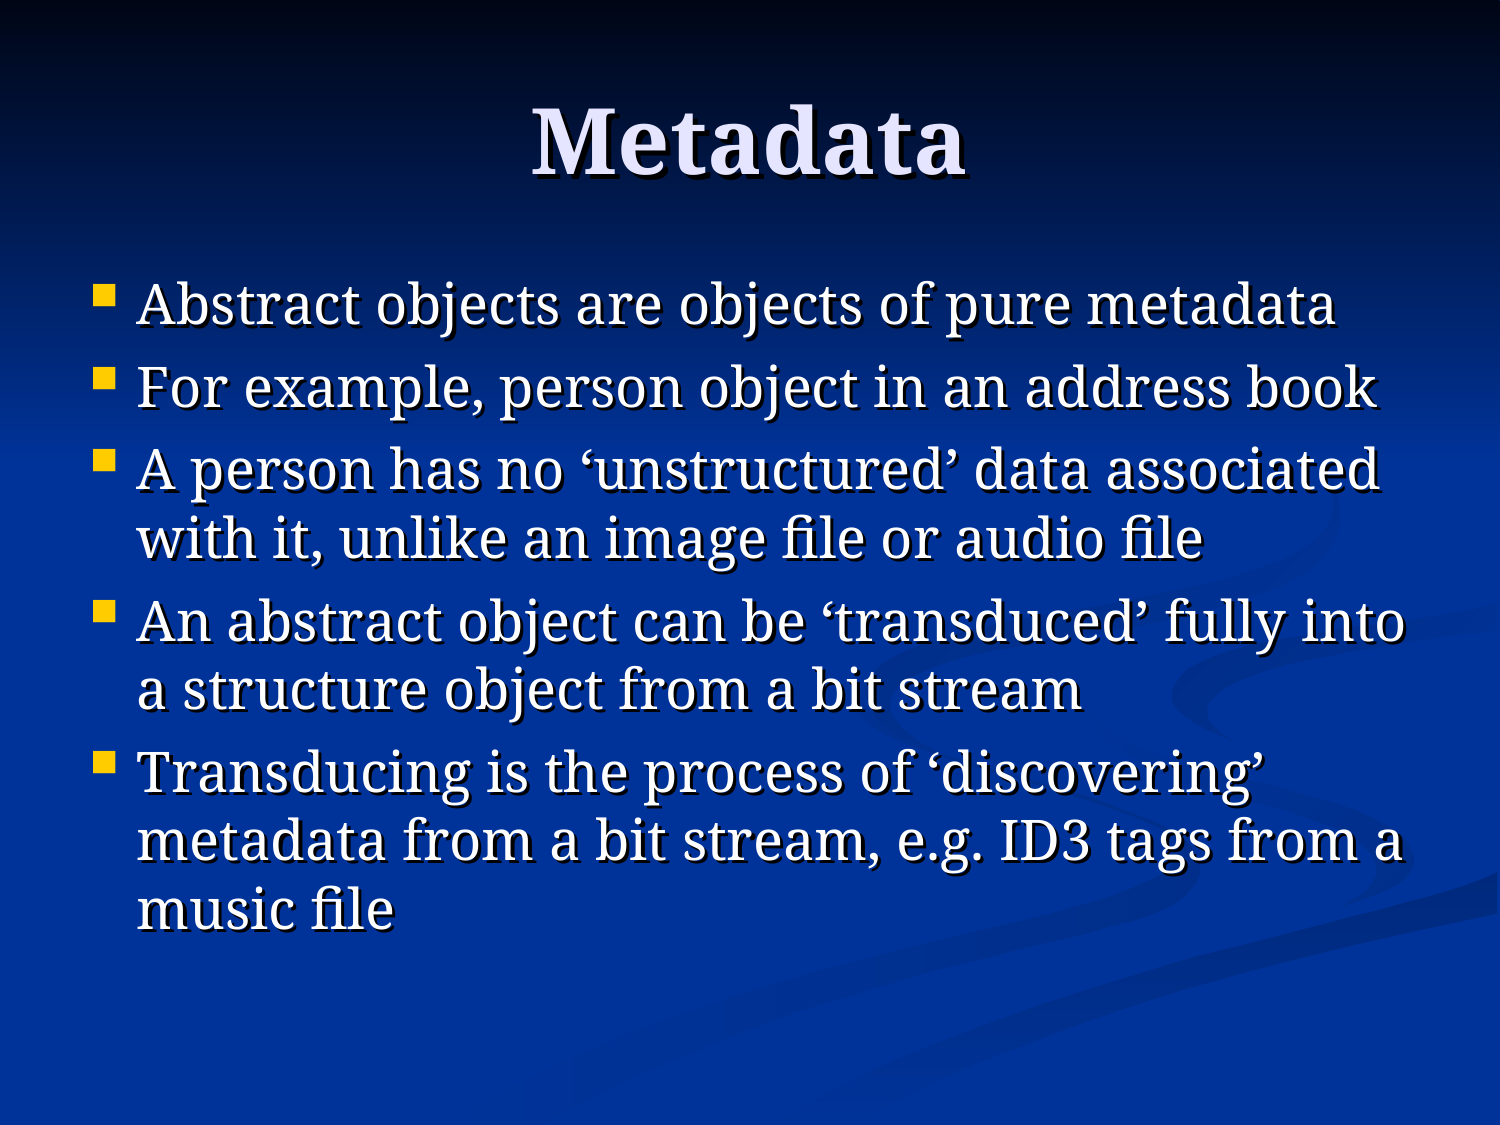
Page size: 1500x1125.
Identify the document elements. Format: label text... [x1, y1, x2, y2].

title Metadata [75, 45, 1426, 233]
list Abstract objects are objects of pure metadata For example, person object in an address book A person has no ‘unstructured’ data associated with it, unlike an image file or audio file An abstract object can be ‘transduced’ fully into a structure object from a bit stream Transducing is the process of ‘discovering’ metadata from a bit stream, e.g. ID3 tags from a music file [75, 262, 1426, 1005]
